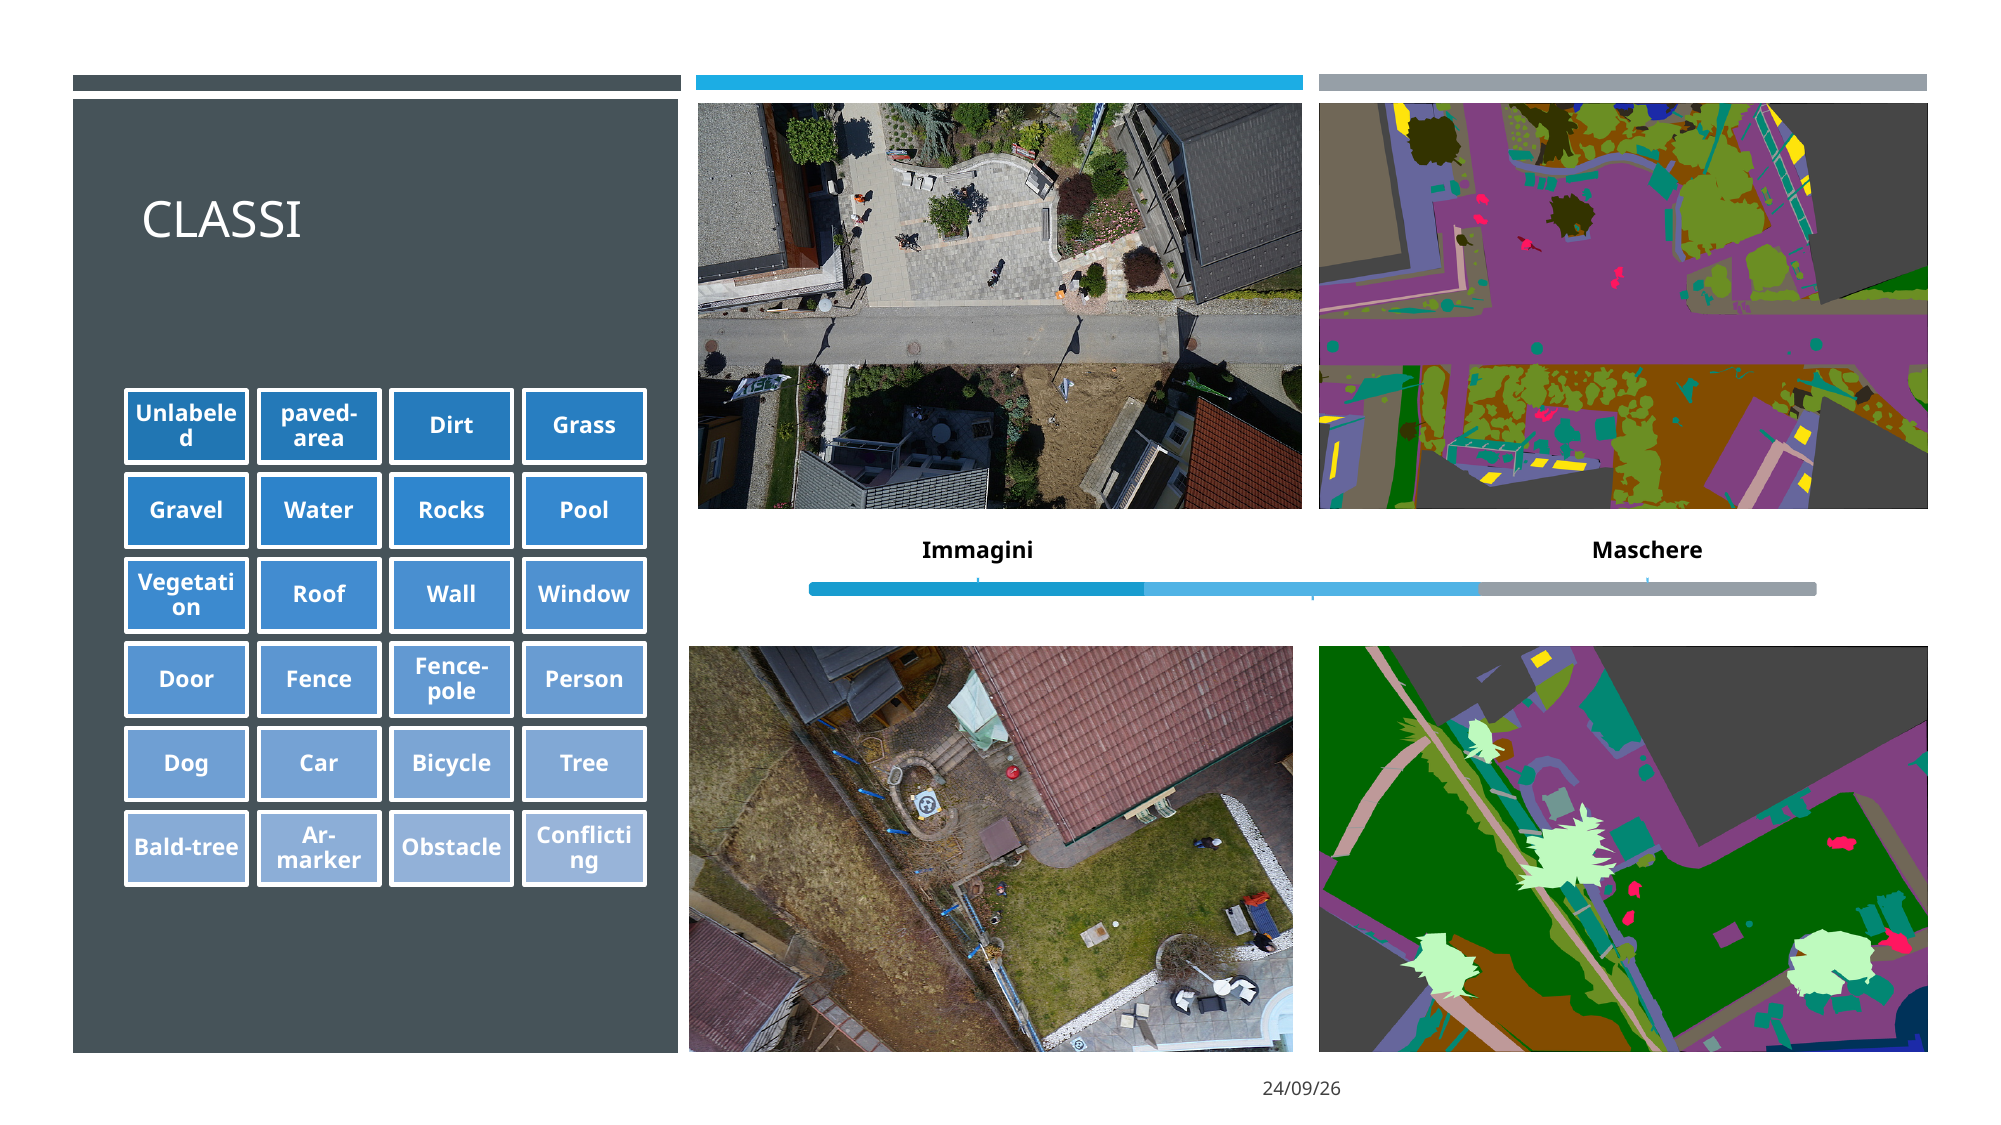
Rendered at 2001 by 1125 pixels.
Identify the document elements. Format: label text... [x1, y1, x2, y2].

text_box Rocks [391, 474, 513, 547]
text_box Dog [126, 727, 247, 801]
text_box Window [524, 559, 645, 632]
text_box Bicycle [391, 727, 513, 801]
text_box Maschere [1368, 538, 1927, 574]
text_box Water [258, 474, 380, 547]
text_box Dirt [391, 390, 513, 463]
picture [698, 103, 1302, 509]
text_box Roof [258, 559, 380, 632]
text_box Person [524, 643, 645, 716]
text_box Immagini [698, 538, 1257, 574]
text_box Obstacle [391, 812, 513, 885]
text_box Conflicting [524, 812, 645, 885]
text_box Tree [524, 727, 645, 801]
text_box Bald-tree [126, 812, 247, 885]
text_box [810, 583, 1815, 595]
text_box Wall [391, 559, 513, 632]
text_box Pool [524, 474, 645, 547]
picture [689, 646, 1293, 1052]
text_box Gravel [126, 474, 247, 547]
picture [1319, 646, 1928, 1052]
picture [1319, 103, 1928, 509]
title CLassi [125, 153, 624, 255]
text_box paved-area [258, 390, 380, 463]
text_box Unlabeled [126, 390, 247, 463]
text_box Fence [258, 643, 380, 716]
text_box Fence-pole [391, 643, 513, 716]
text_box Vegetation [126, 559, 247, 632]
text_box 19/02/2020 [1247, 1059, 1715, 1120]
text_box Car [258, 727, 380, 801]
text_box Ar-marker [258, 812, 380, 885]
text_box Door [126, 643, 247, 716]
text_box Grass [524, 390, 645, 463]
